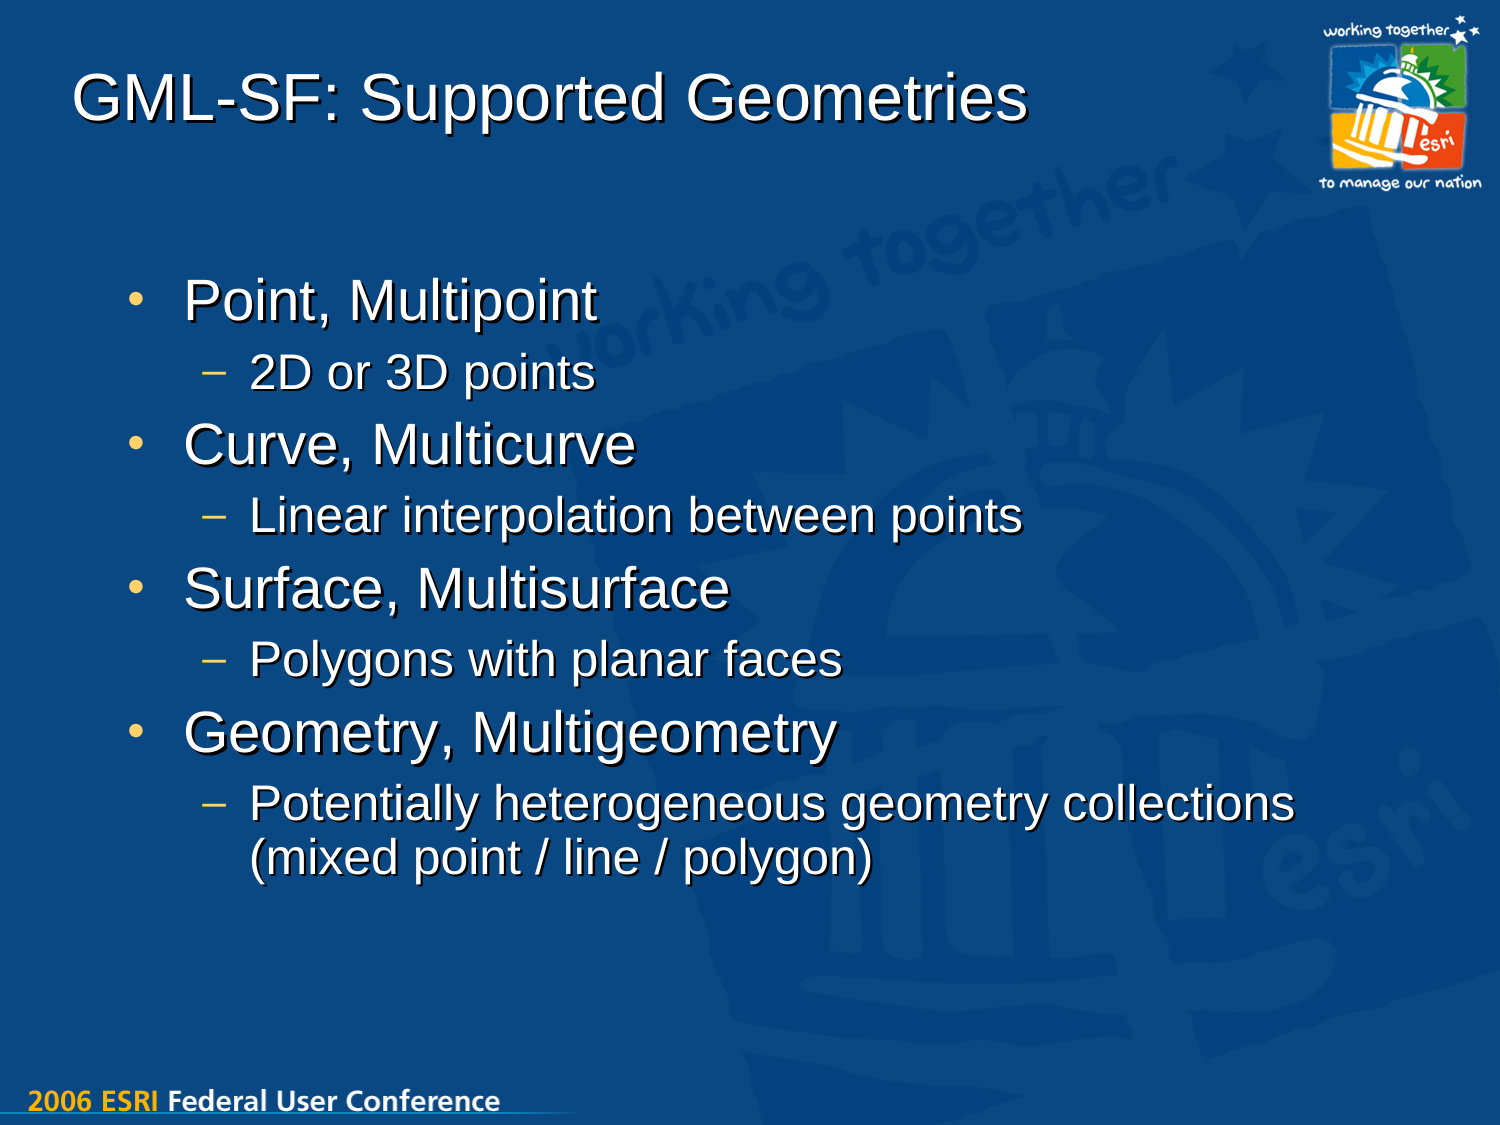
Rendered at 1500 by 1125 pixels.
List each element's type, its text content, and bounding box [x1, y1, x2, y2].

picture [0, 0, 1500, 1125]
title GML-SF: Supported Geometries [56, 58, 1299, 253]
list Point, Multipoint 2D or 3D points Curve, Multicurve Linear interpolation between points Surface, Multisurface Polygons with planar faces Geometry, Multigeometry Potentially heterogeneous geometry collections (mixed point / line / polygon) [112, 262, 1424, 1040]
